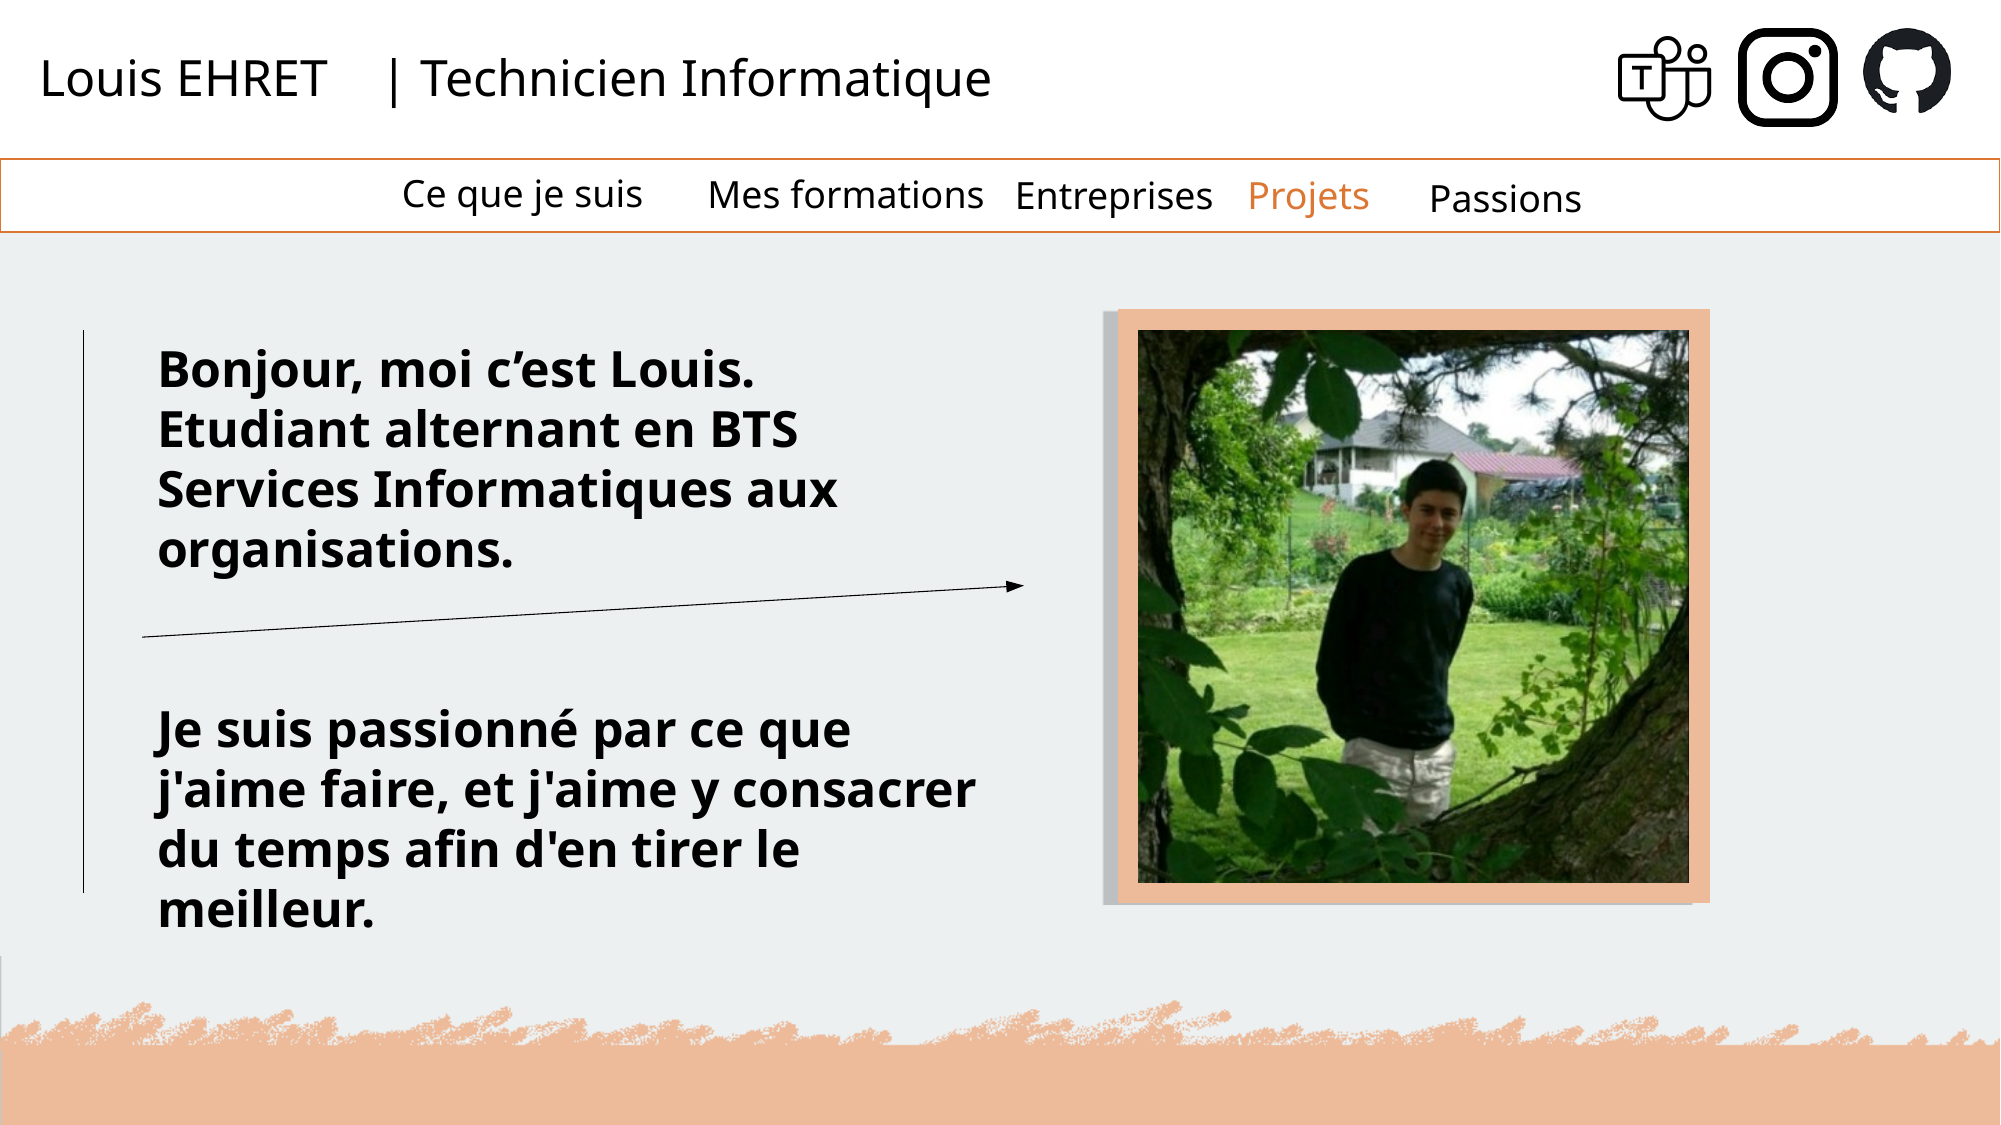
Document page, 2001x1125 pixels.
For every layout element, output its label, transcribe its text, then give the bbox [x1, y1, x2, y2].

text_box Ce que je suis [386, 162, 1389, 224]
text_box Passions [1413, 167, 2000, 228]
text_box [0, 159, 2000, 232]
picture [1614, 28, 1713, 127]
text_box Bonjour, moi c’est Louis. Etudiant alternant en BTS Services Informatiques aux organisations. Je suis passionné par ce que j'aime faire, et j'aime y consacrer du temps afin d'en tirer le meilleur. [142, 588, 997, 830]
picture [1863, 28, 1951, 115]
picture [1738, 28, 1838, 127]
text_box Bonjour, moi c’est Louis. Etudiant alternant en BTS Services Informatiques aux organisations. Je suis passionné par ce que j'aime faire, et j'aime y consacrer du temps afin d'en tirer le meilleur. [142, 329, 997, 636]
text_box Louis EHRET | Technicien Informatique [24, 39, 1514, 115]
text_box Mes formations [692, 163, 1695, 224]
text_box Projets [1232, 164, 2000, 225]
picture [0, 232, 2000, 1125]
text_box Entreprises [999, 164, 1232, 225]
